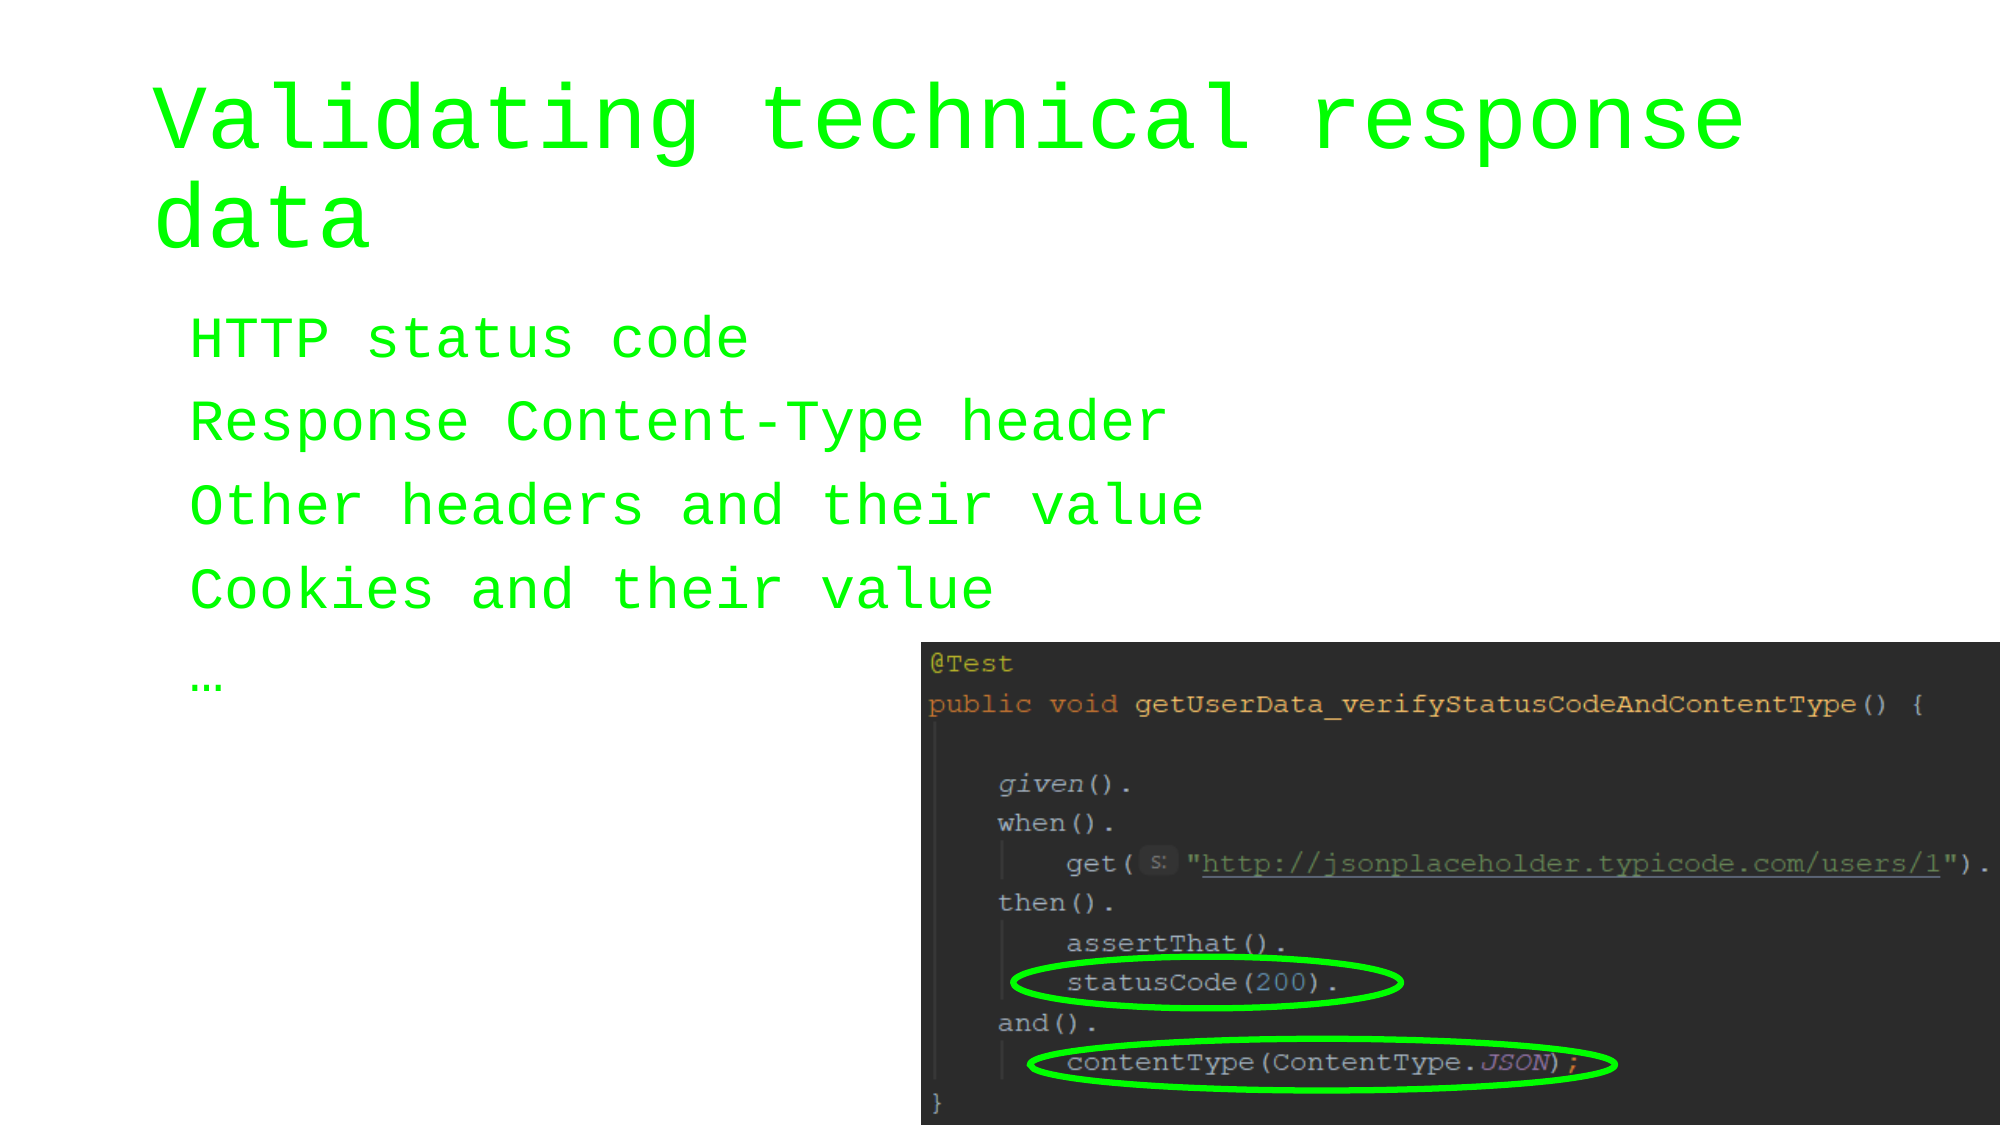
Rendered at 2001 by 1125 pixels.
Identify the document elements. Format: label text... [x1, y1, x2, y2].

list HTTP status code Response Content-Type header Other headers and their value Cookies and their value … [137, 299, 1863, 1091]
title Validating technical response data [137, 59, 1863, 278]
picture [921, 642, 2000, 1125]
